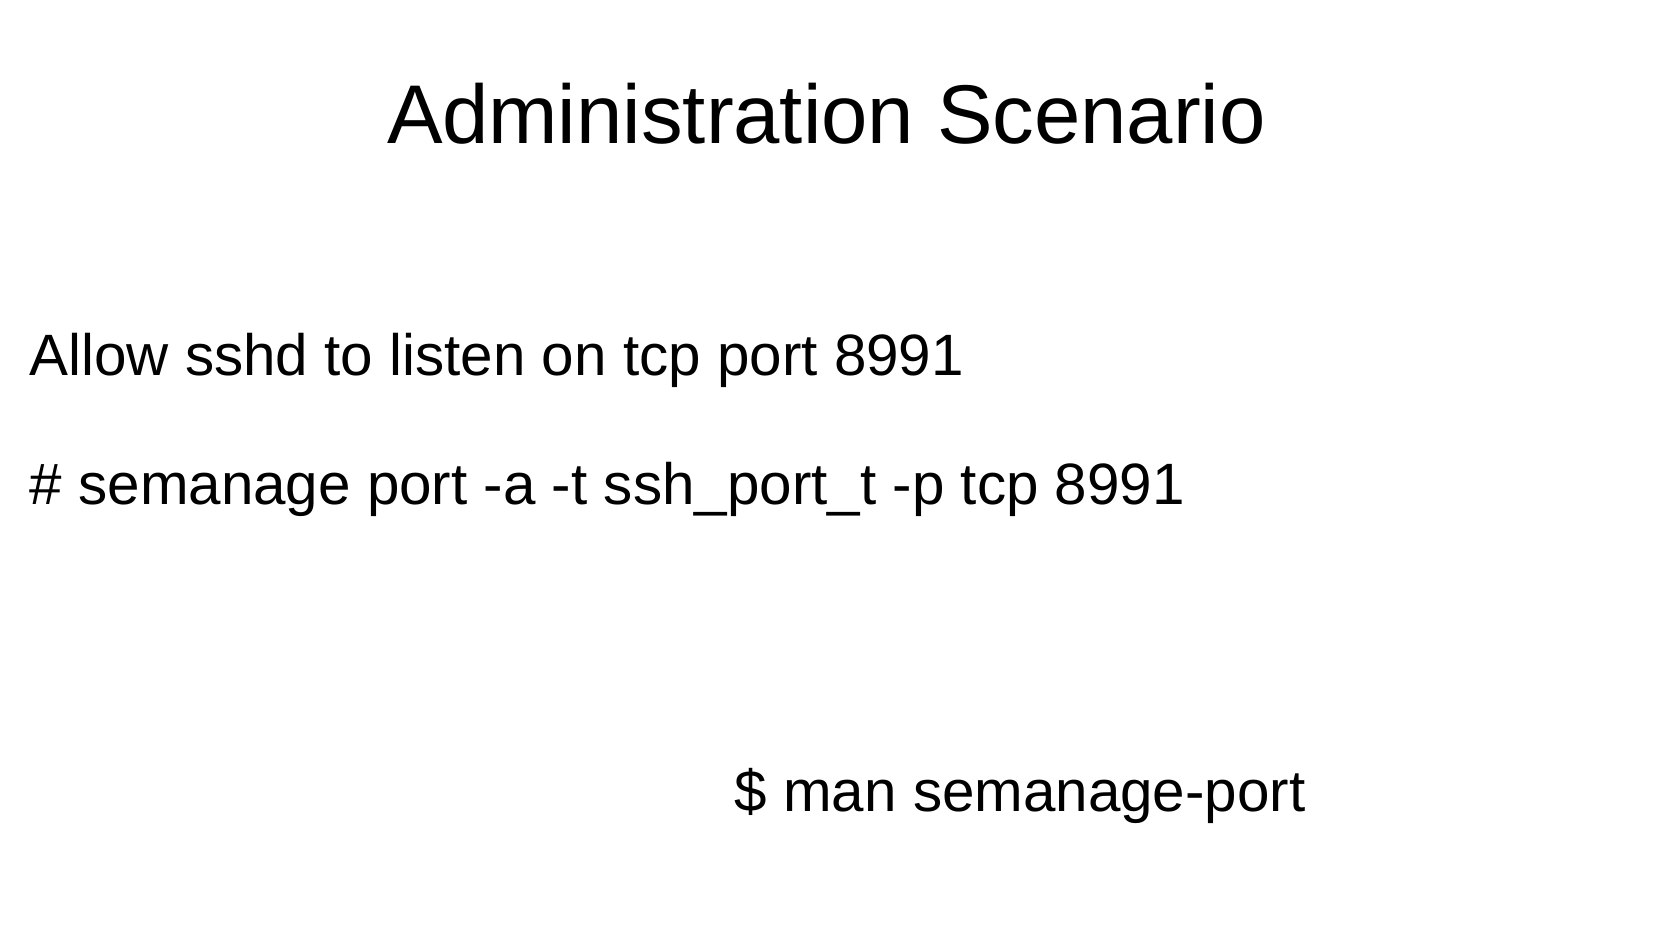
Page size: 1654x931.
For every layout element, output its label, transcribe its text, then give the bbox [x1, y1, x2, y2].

text_box Allow sshd to listen on tcp port 8991 # semanage port -a -t ssh_port_t -p tcp 8991 [14, 314, 1620, 630]
title Administration Scenario [82, 36, 1571, 193]
text_box $ man semanage-port [720, 751, 1576, 894]
